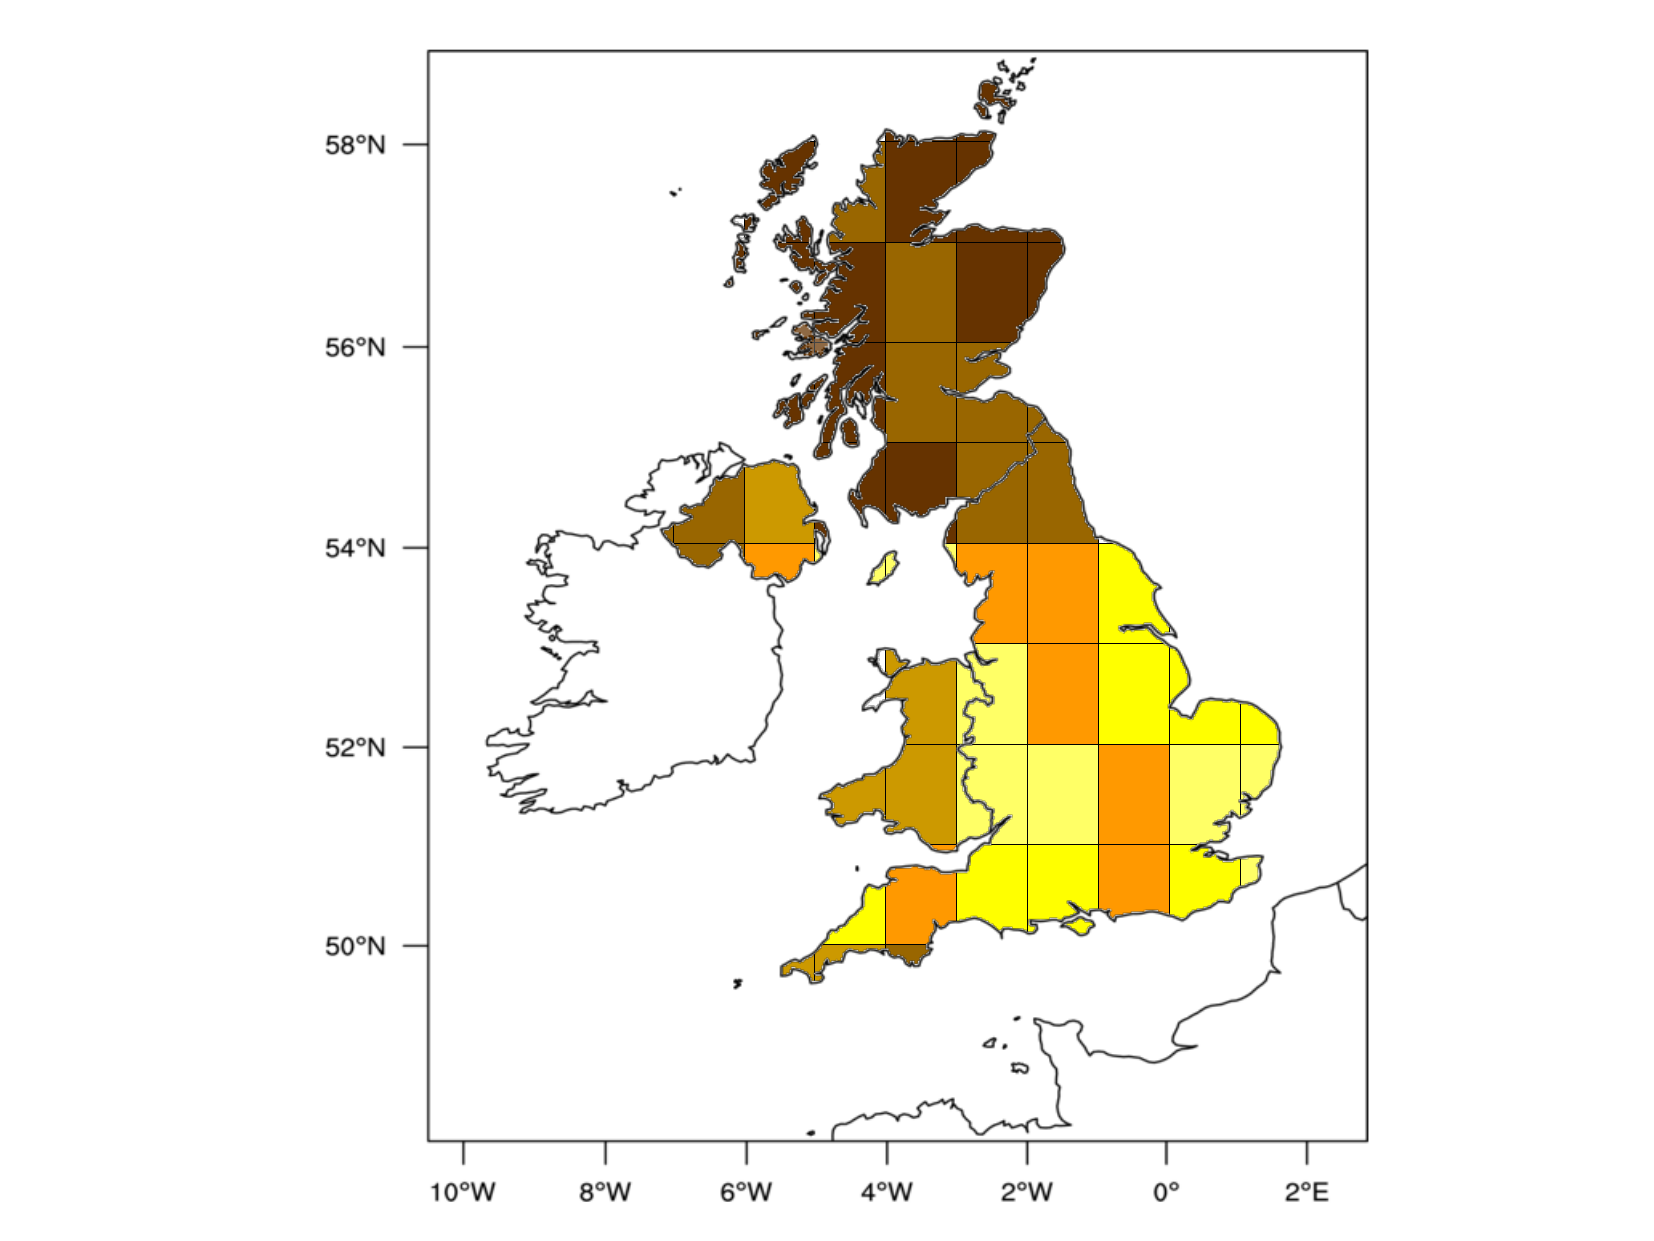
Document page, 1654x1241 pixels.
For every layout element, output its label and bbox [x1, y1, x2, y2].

picture [206, 0, 1489, 1241]
